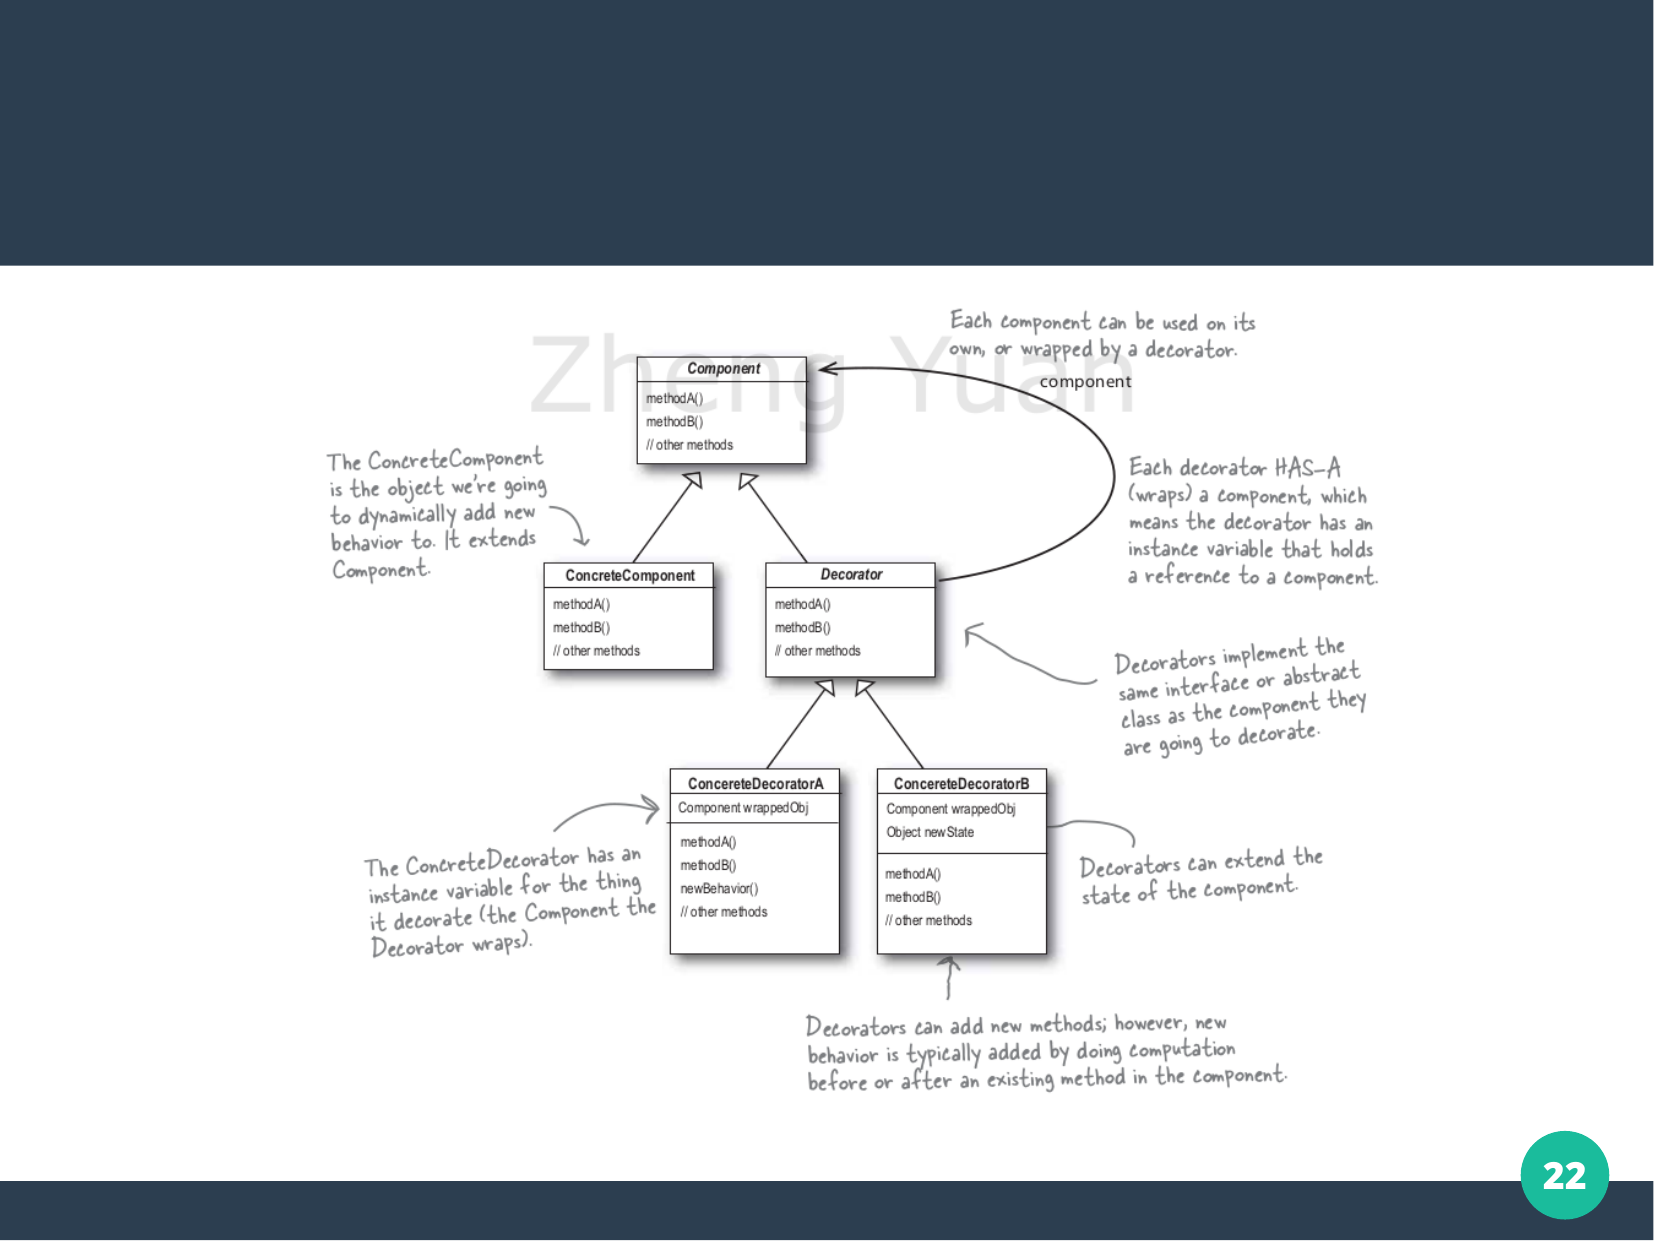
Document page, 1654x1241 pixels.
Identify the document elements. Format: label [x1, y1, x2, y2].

picture [274, 299, 1426, 1114]
